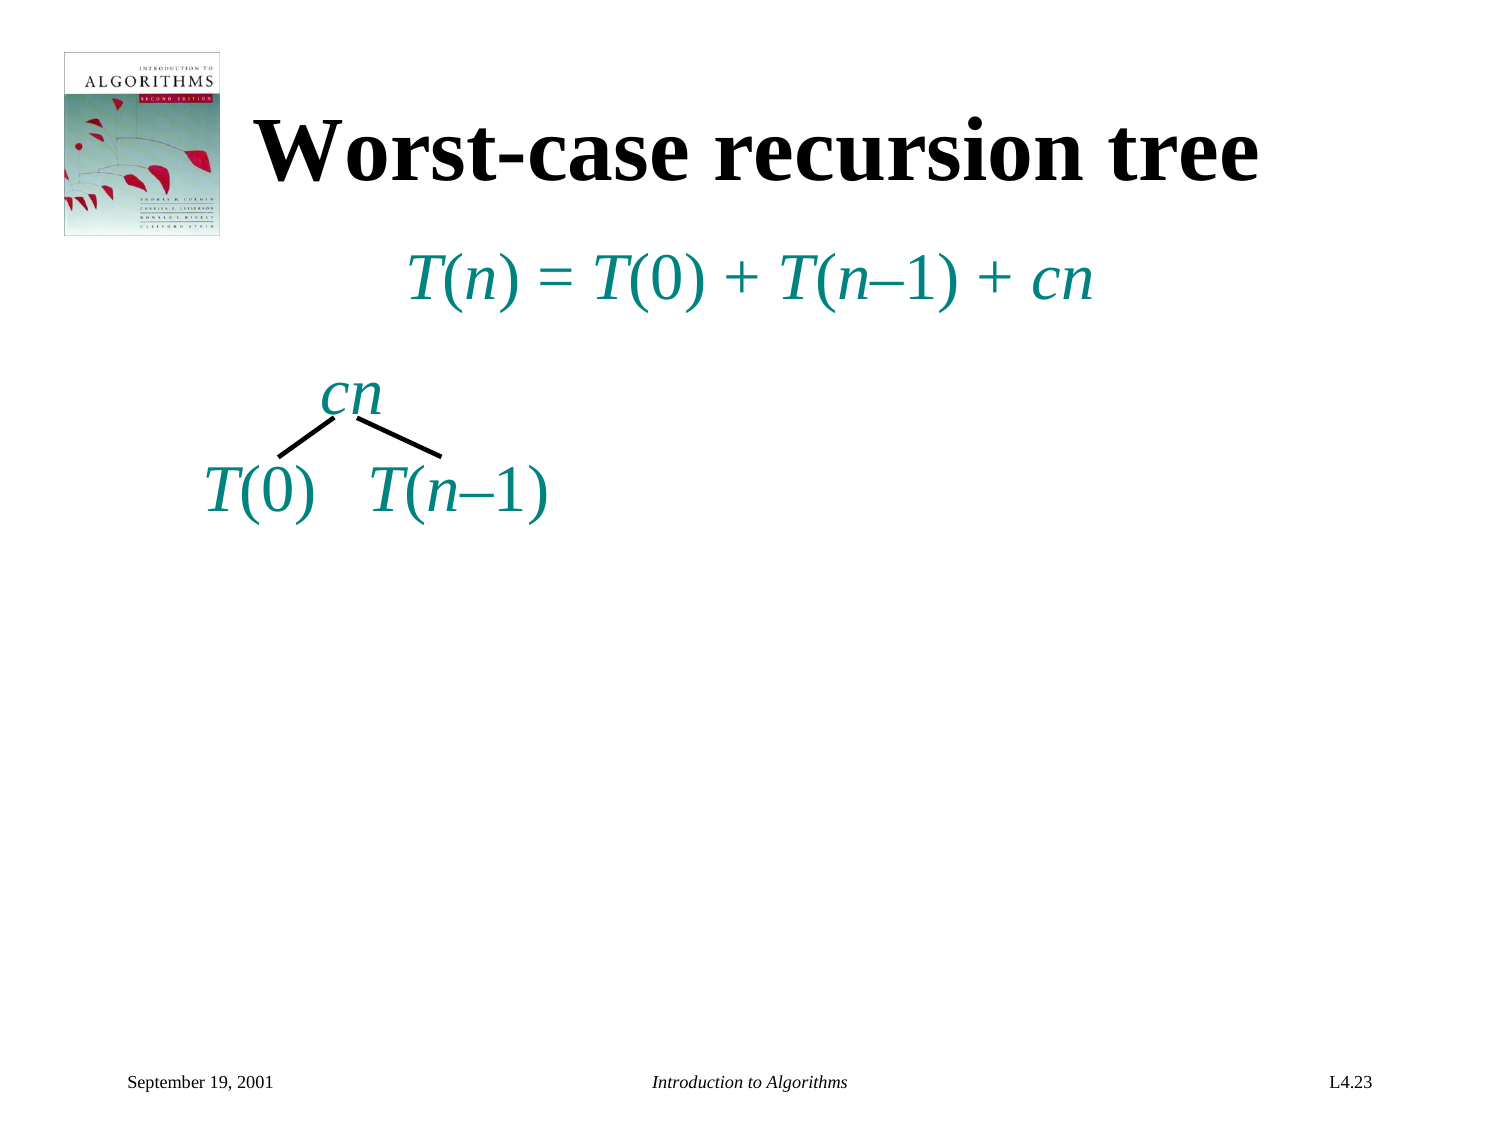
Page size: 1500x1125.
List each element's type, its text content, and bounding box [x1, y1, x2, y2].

title Worst-case recursion tree [237, 49, 1475, 238]
text_box Introduction to Algorithms [512, 1062, 988, 1101]
text_box September 19, 2001 [112, 1062, 426, 1101]
picture [64, 52, 220, 236]
text_box T(n) = T(0) + T(n–1) + cn [390, 224, 1110, 321]
text_box T(0) [187, 437, 333, 533]
text_box L4.<number> [1074, 1062, 1388, 1101]
text_box T(n–1) [352, 437, 565, 533]
text_box cn [306, 340, 399, 436]
